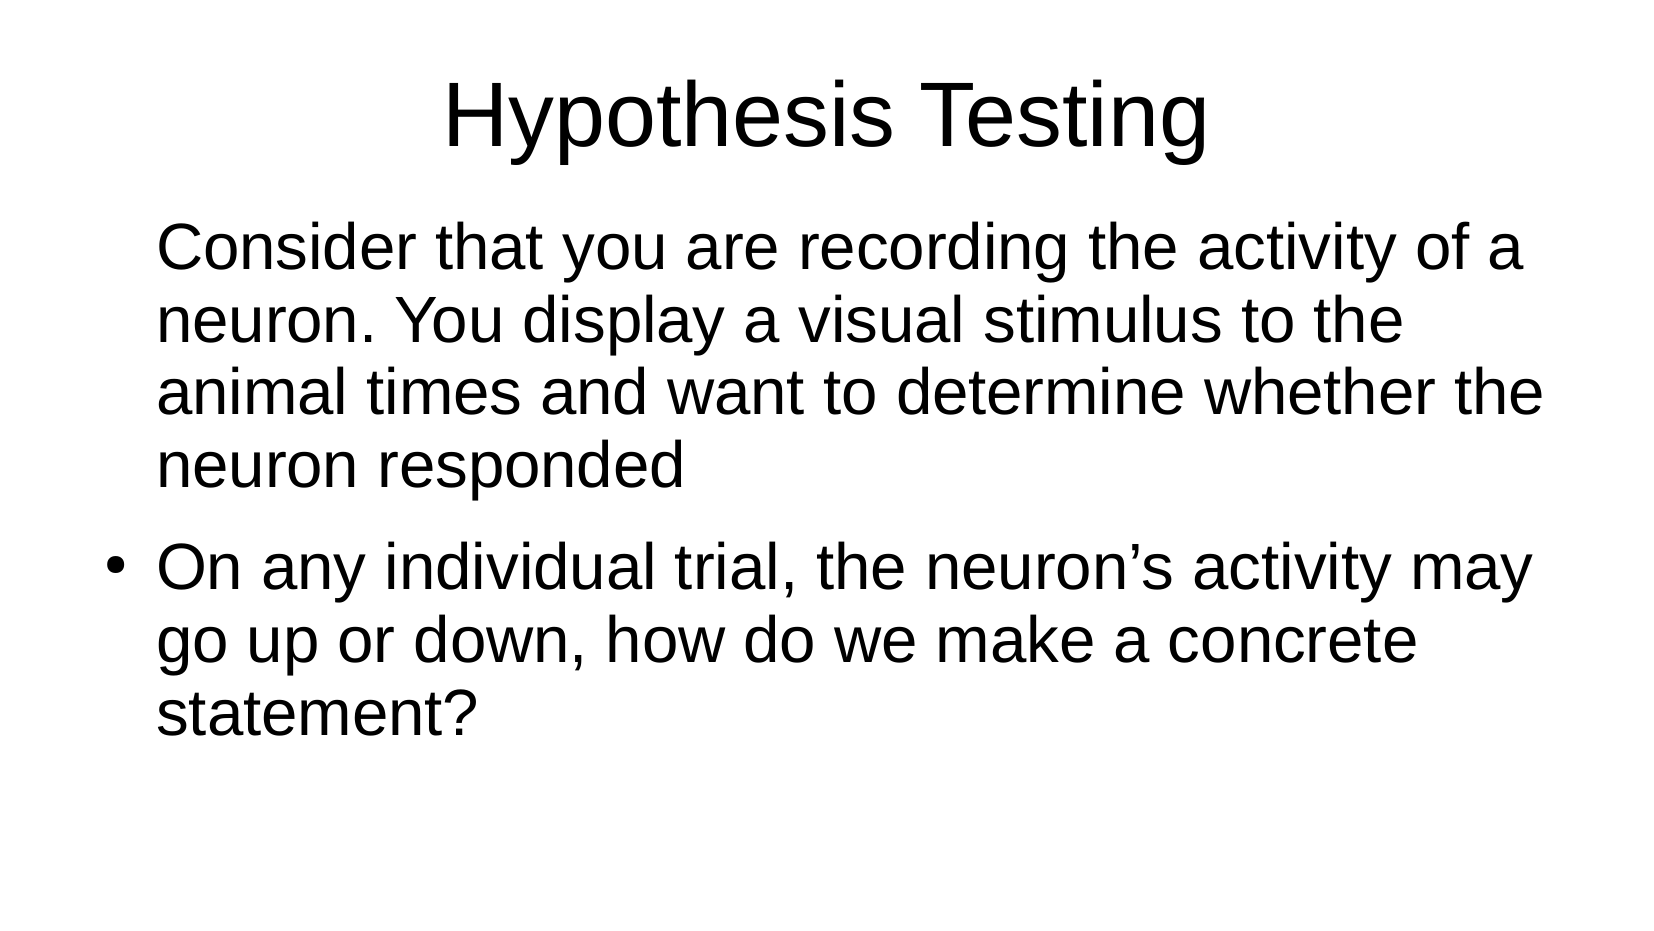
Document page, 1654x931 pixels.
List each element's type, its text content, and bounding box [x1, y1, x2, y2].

list Consider that you are recording the activity of a neuron. You display a visual stimulus to the animal times and want to determine whether the neuron responded On any individual trial, the neuron’s activity may go up or down, how do we make a concrete statement? [86, 210, 1576, 751]
title Hypothesis Testing [82, 37, 1571, 193]
